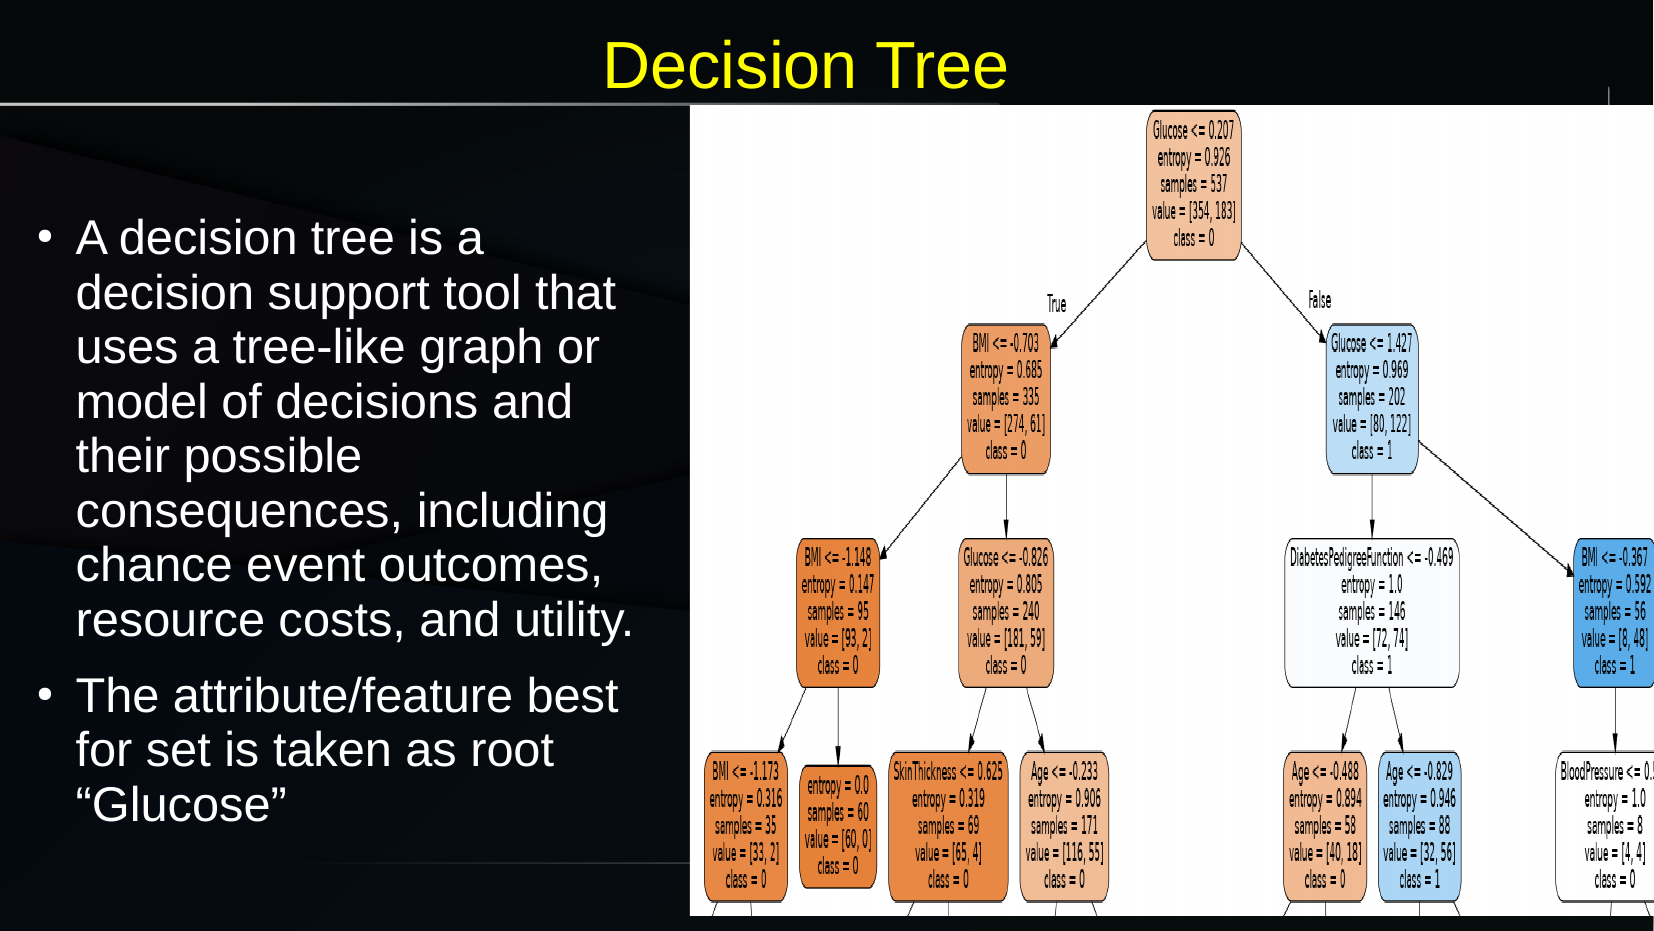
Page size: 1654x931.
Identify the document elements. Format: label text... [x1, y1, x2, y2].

title Decision Tree [23, 11, 1589, 119]
list A decision tree is a decision support tool that uses a tree-like graph or model of decisions and their possible consequences, including chance event outcomes, resource costs, and utility. The attribute/feature best for set is taken as root “Glucose” [23, 210, 676, 841]
picture [0, 0, 1654, 931]
